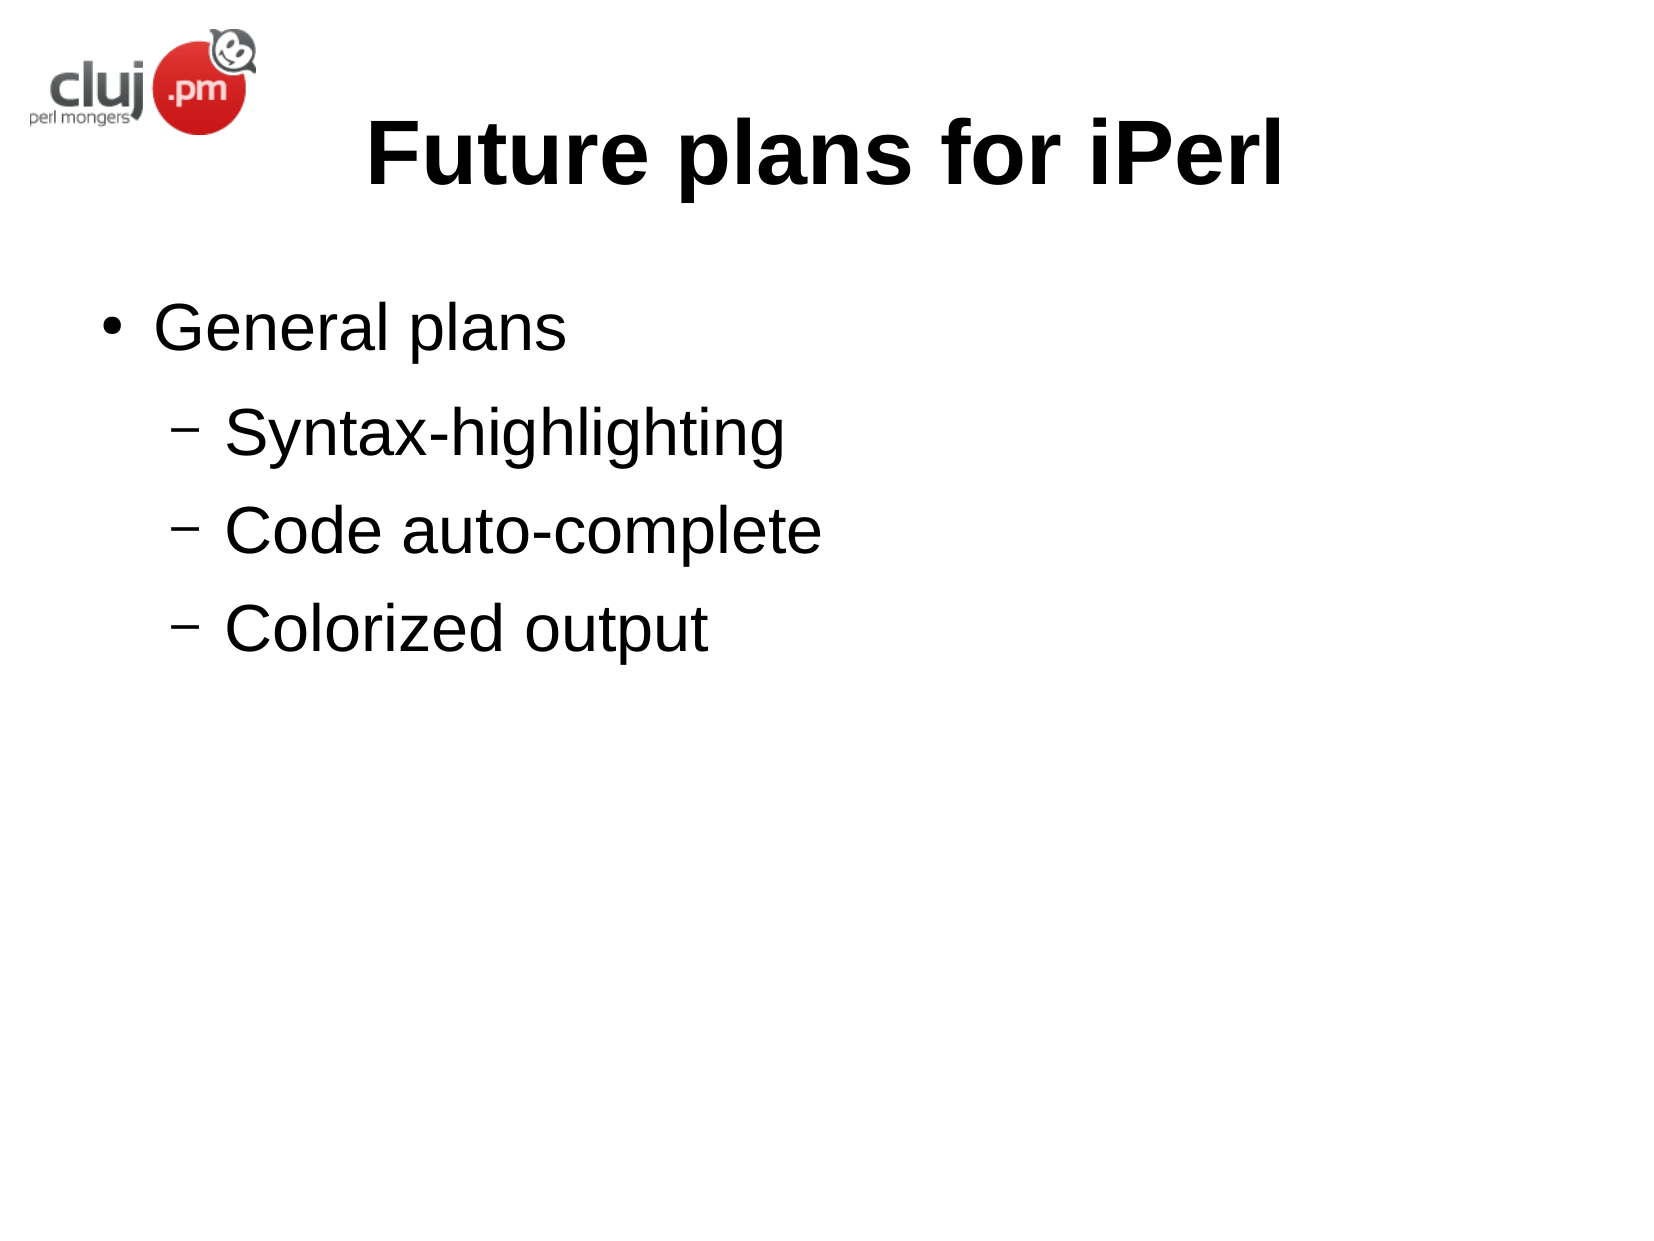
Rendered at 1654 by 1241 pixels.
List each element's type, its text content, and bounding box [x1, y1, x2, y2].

list General plans Syntax-highlighting Code auto-complete Colorized output [82, 290, 1538, 1171]
picture [30, 29, 256, 135]
title Future plans for iPerl [82, 49, 1571, 257]
